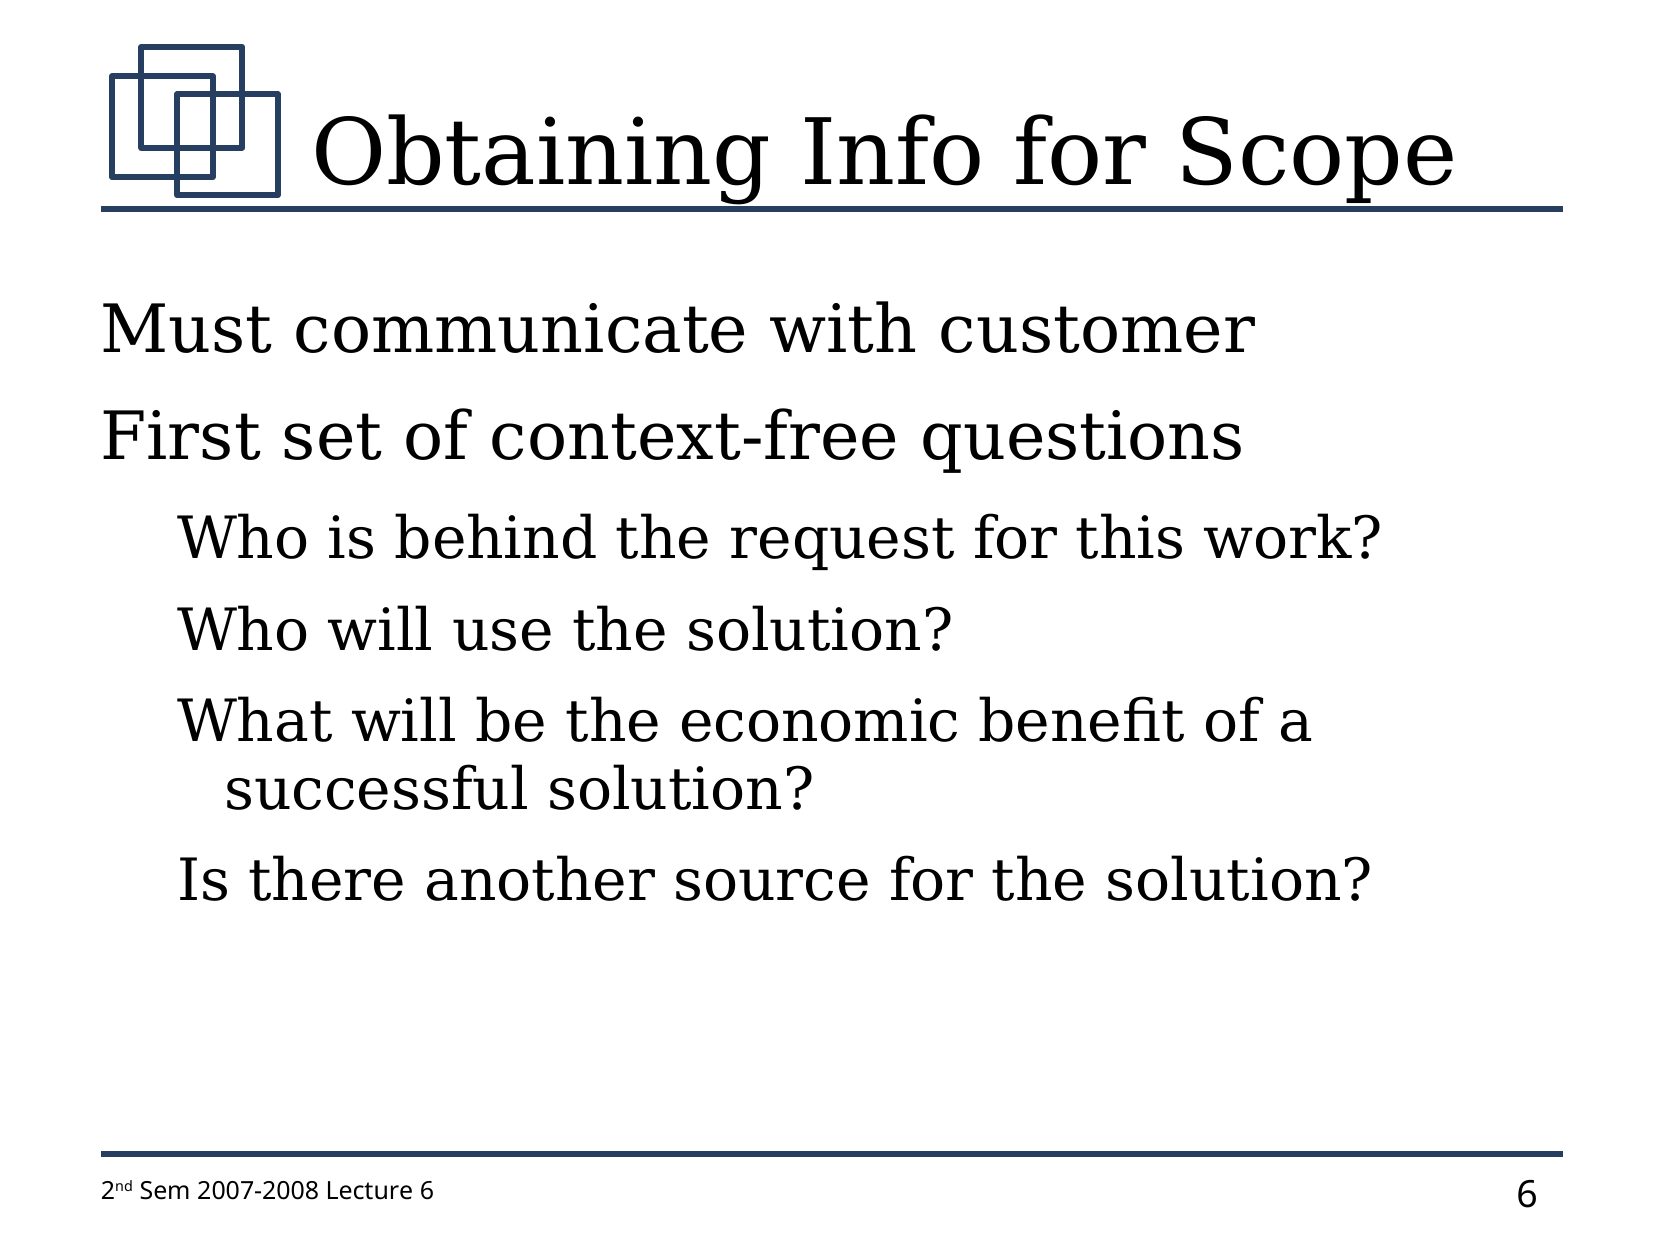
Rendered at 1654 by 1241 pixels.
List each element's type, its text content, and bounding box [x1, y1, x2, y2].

title Obtaining Info for Scope [82, 49, 1571, 257]
list Must communicate with customer First set of context-free questions Who is behind the request for this work? Who will use the solution? What will be the economic benefit of a successful solution? Is there another source for the solution? [82, 290, 1571, 1109]
